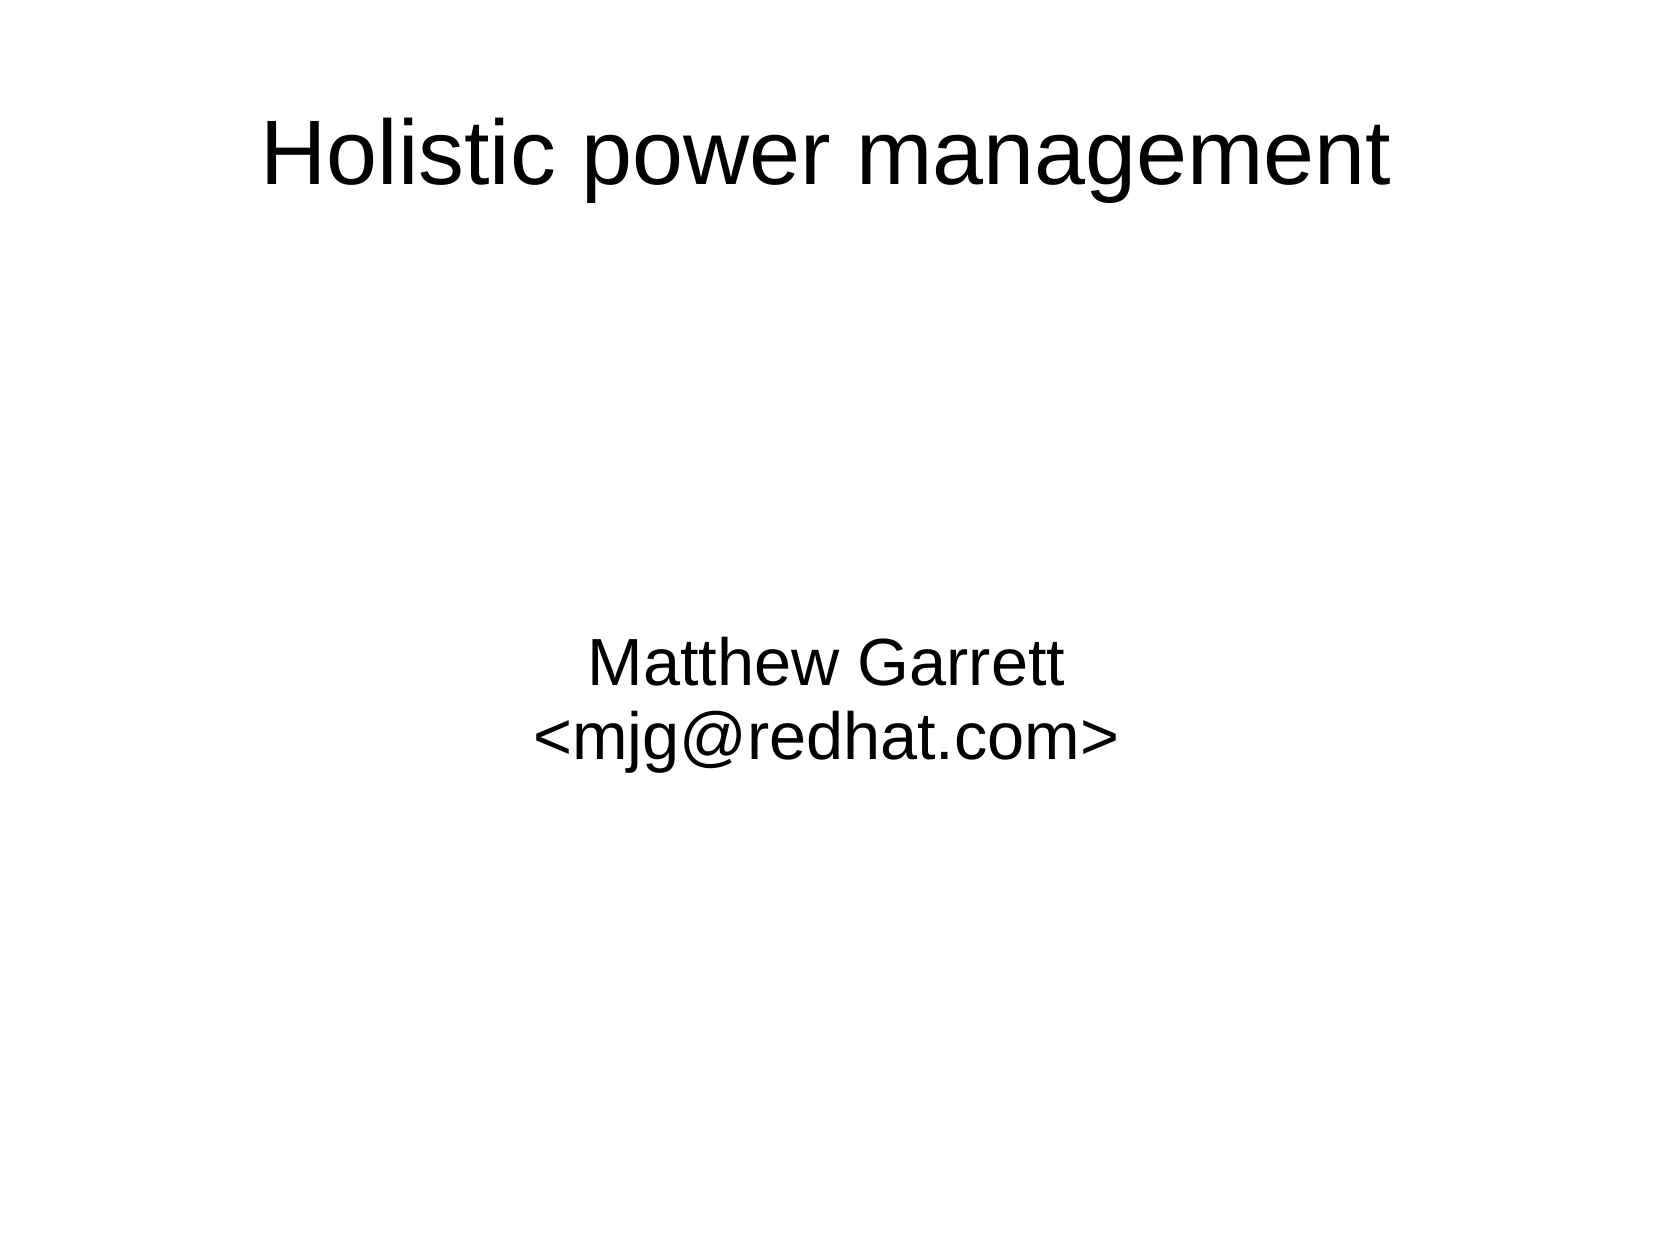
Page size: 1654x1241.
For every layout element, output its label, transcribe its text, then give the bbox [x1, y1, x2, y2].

title Holistic power management [82, 49, 1571, 257]
subtitle Matthew Garrett <mjg@redhat.com> [82, 290, 1571, 1109]
